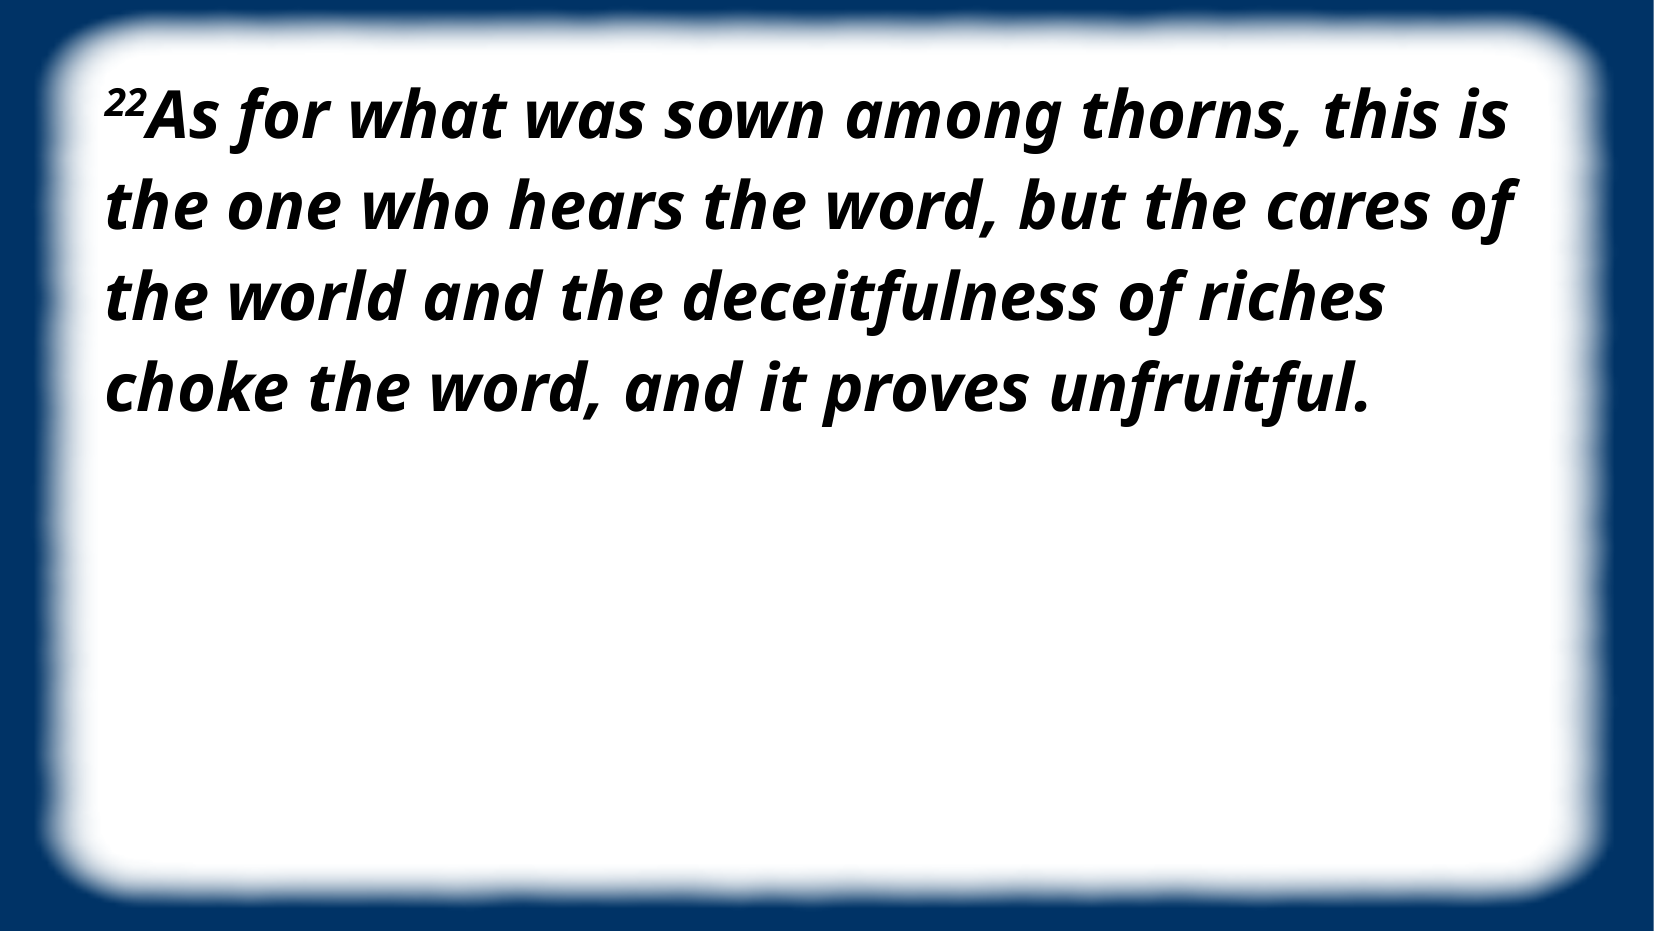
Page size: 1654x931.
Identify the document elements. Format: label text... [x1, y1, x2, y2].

text_box 22As for what was sown among thorns, this is the one who hears the word, but the cares of the world and the deceitfulness of riches choke the word, and it proves unfruitful. [90, 60, 1546, 430]
picture [0, 0, 1654, 931]
